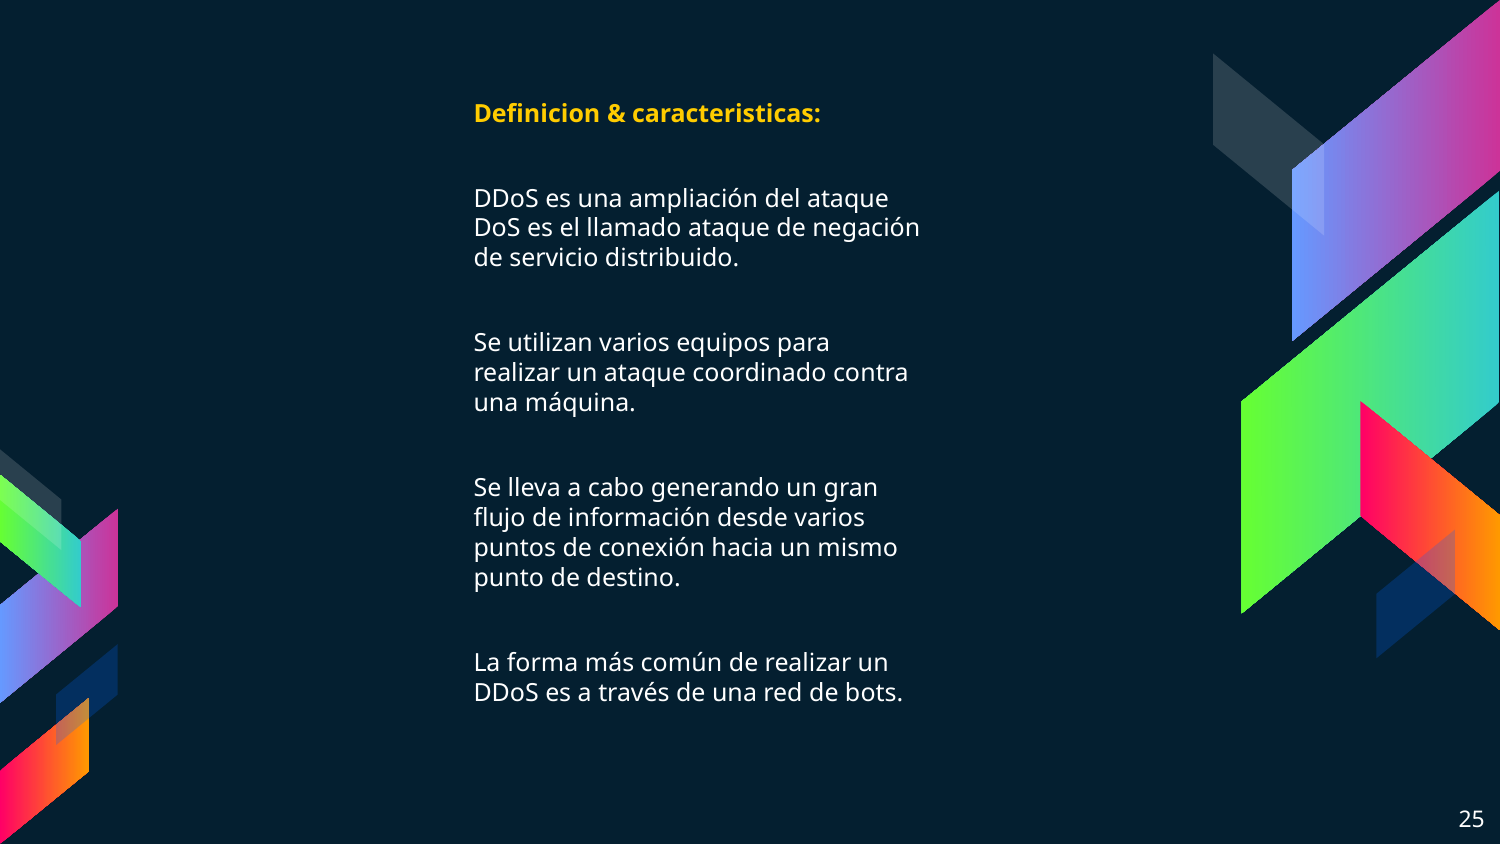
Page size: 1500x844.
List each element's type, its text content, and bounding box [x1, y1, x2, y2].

list Definicion & caracteristicas: DDoS es una ampliación del ataque DoS es el llamado ataque de negación de servicio distribuido. Se utilizan varios equipos para realizar un ataque coordinado contra una máquina. Se lleva a cabo generando un gran flujo de información desde varios puntos de conexión hacia un mismo punto de destino. La forma más común de realizar un DDoS es a través de una red de bots. [458, 82, 939, 553]
slide_number <number> [1403, 789, 1500, 844]
